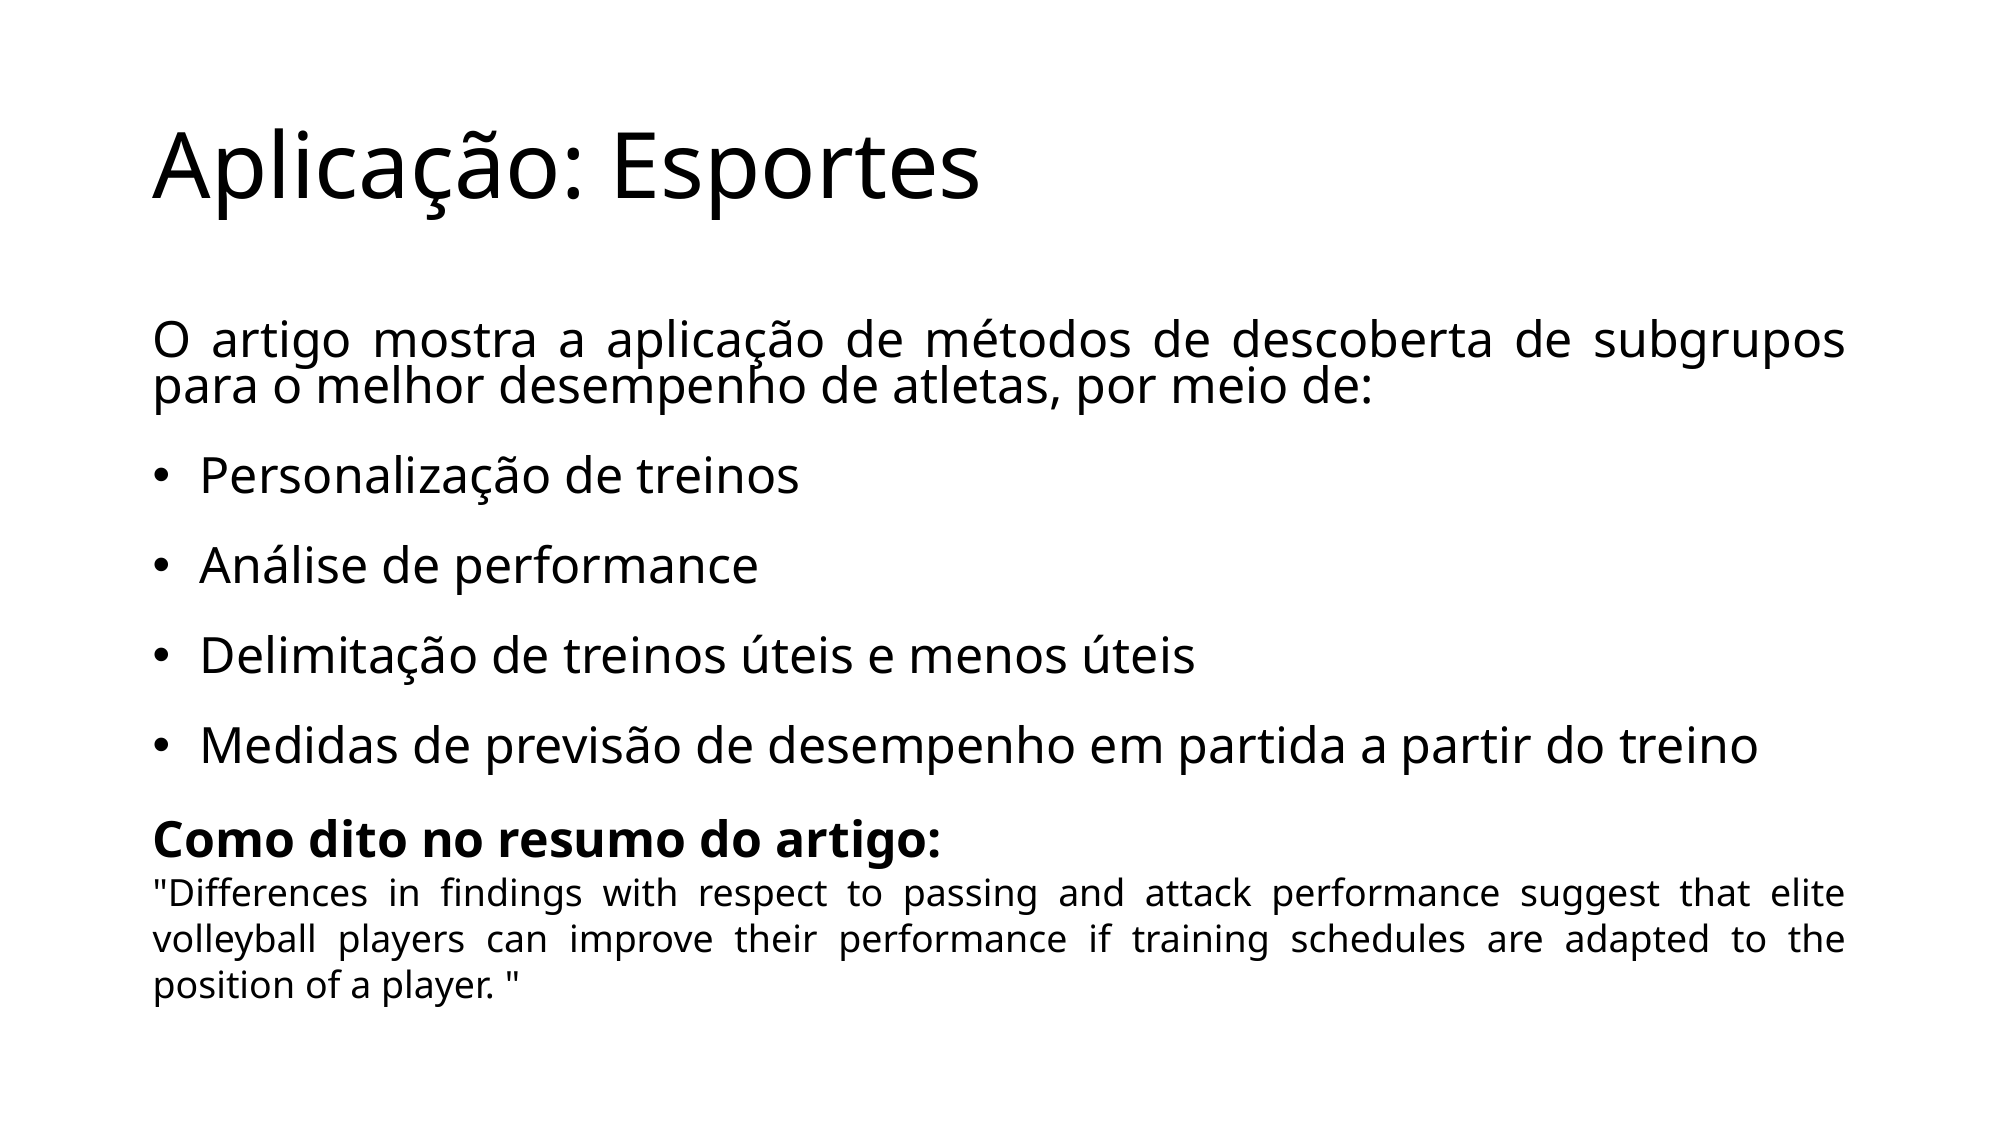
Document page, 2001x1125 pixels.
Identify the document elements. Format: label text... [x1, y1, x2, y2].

title Aplicação: Esportes [137, 59, 1863, 278]
text_box O artigo mostra a aplicação de métodos de descoberta de subgrupos para o melhor desempenho de atletas, por meio de: Personalização de treinos Análise de performance Delimitação de treinos úteis e menos úteis Medidas de previsão de desempenho em partida a partir do treino Como dito no resumo do artigo: "Differences in findings with respect to passing and attack performance suggest that elite volleyball players can improve their performance if training schedules are adapted to the position of a player. " [137, 313, 1863, 1016]
